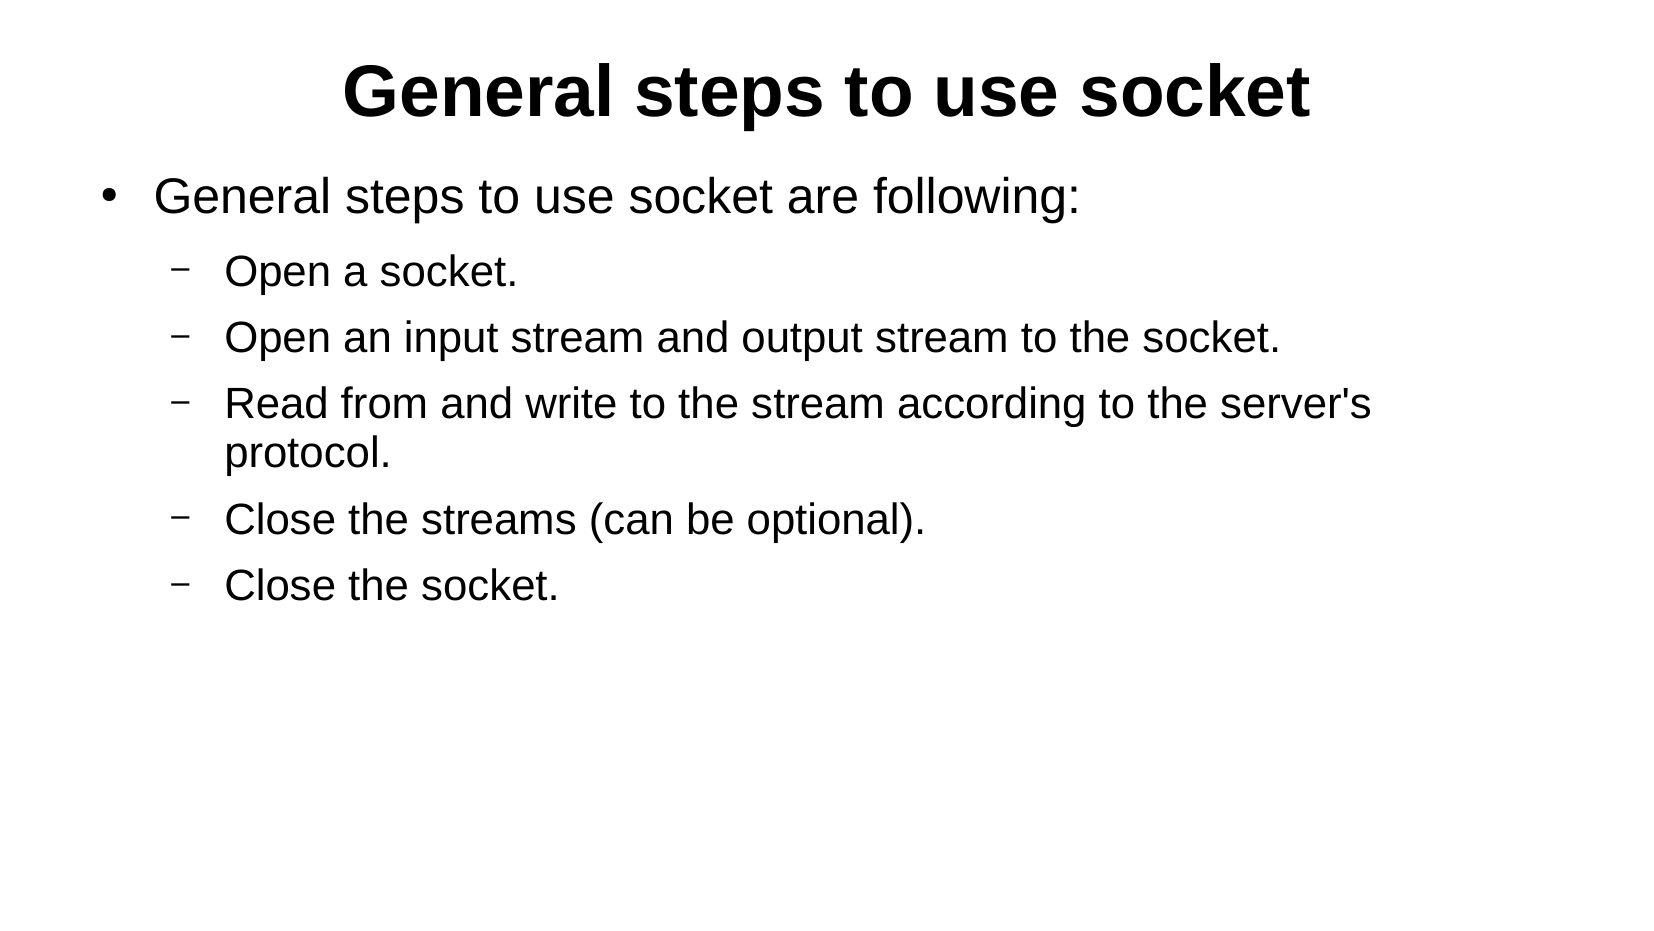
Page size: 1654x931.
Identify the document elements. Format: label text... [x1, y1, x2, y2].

list General steps to use socket are following: Open a socket. Open an input stream and output stream to the socket. Read from and write to the stream according to the server's protocol. Close the streams (can be optional). Close the socket. [82, 168, 1538, 889]
title General steps to use socket [82, 37, 1571, 147]
